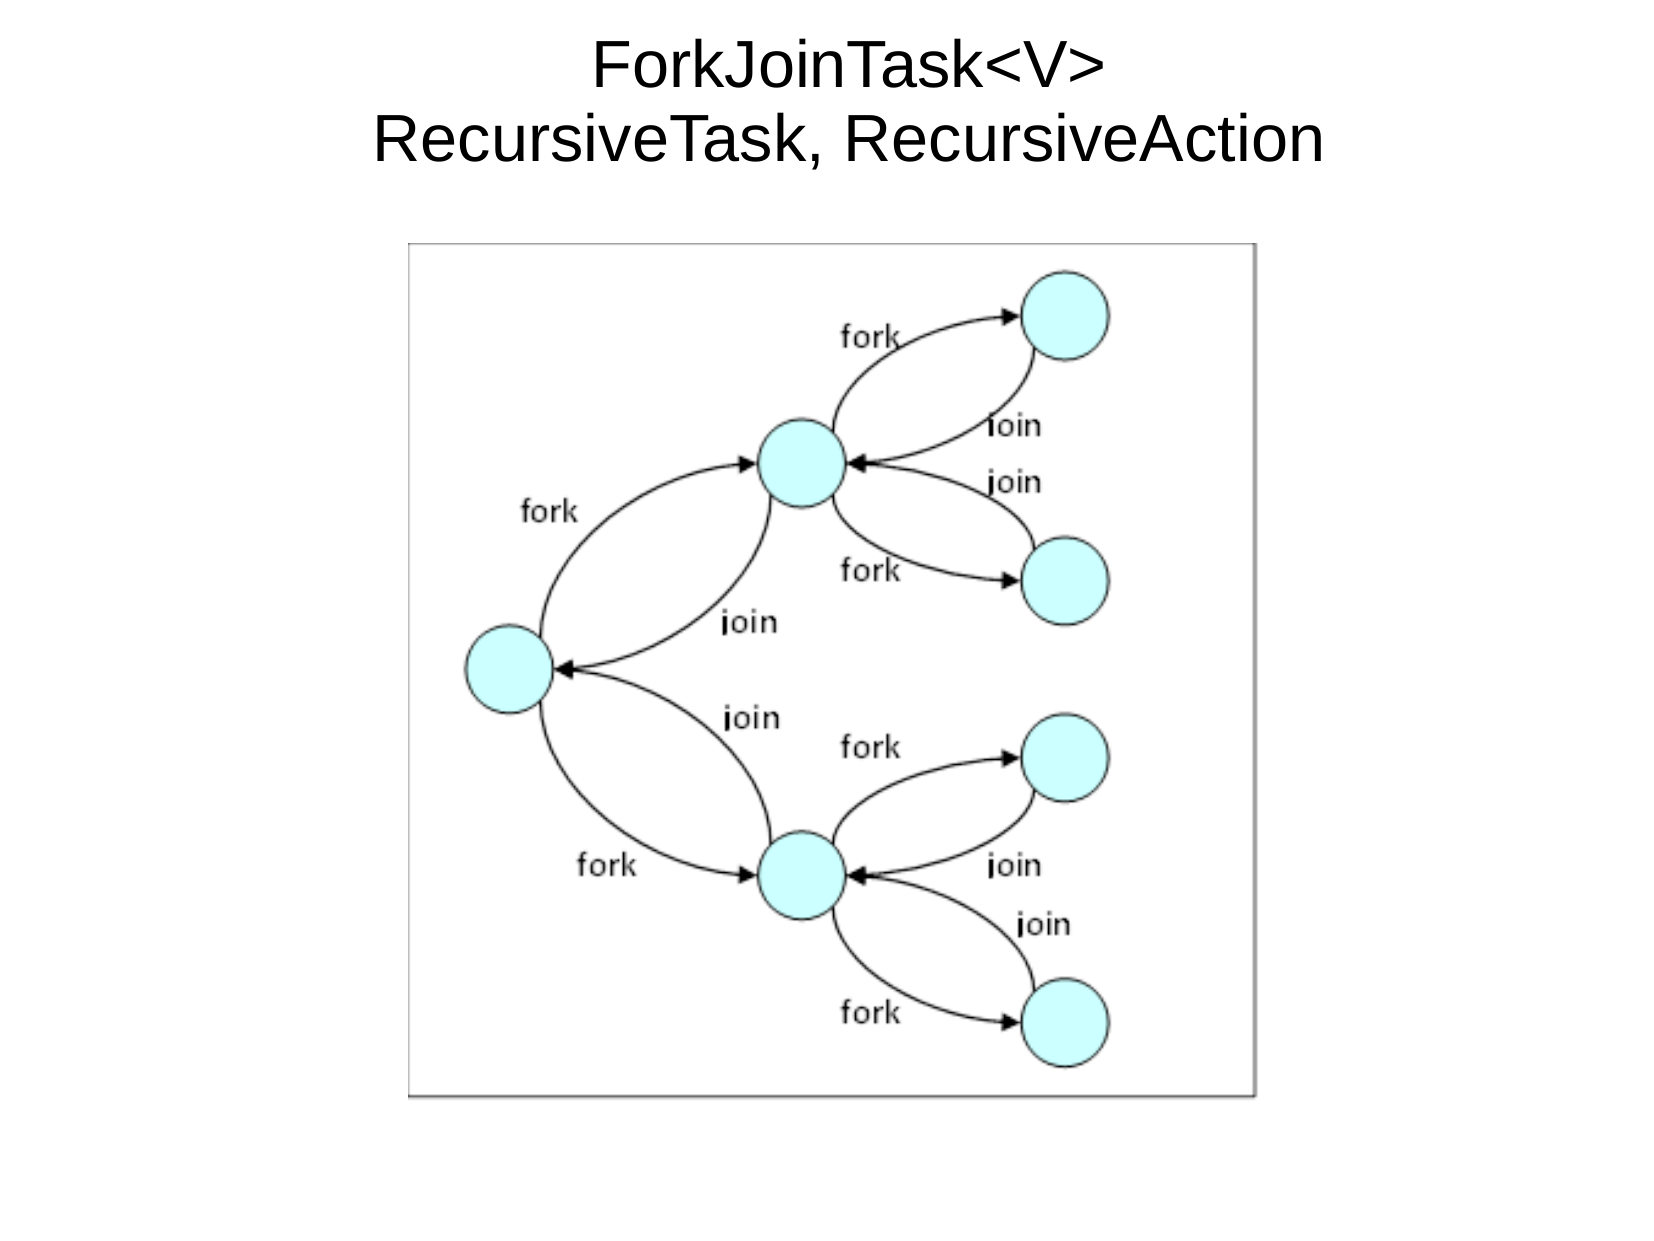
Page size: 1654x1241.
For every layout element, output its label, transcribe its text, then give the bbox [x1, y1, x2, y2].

title ForkJoinTask<V> RecursiveTask, RecursiveAction [87, 26, 1576, 176]
picture [408, 243, 1263, 1103]
